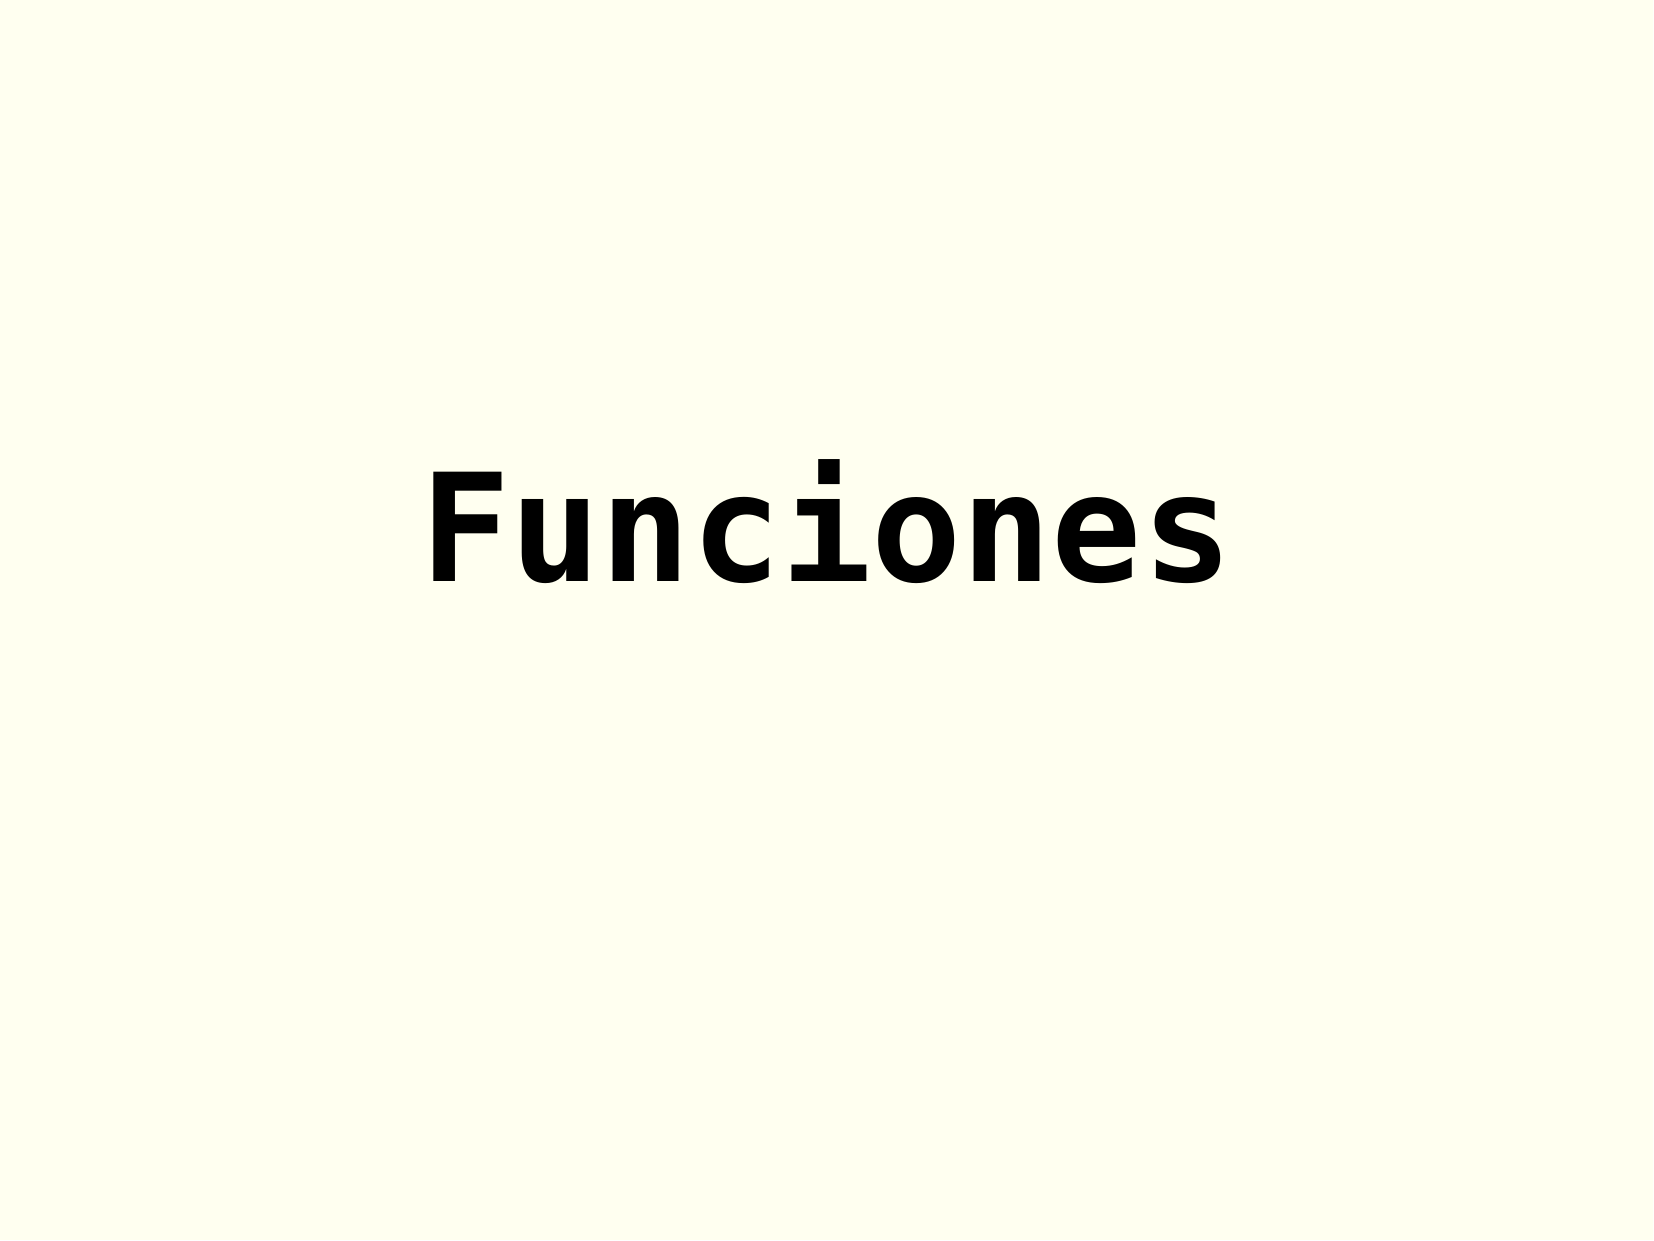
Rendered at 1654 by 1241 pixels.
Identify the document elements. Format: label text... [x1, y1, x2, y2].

subtitle Funciones [82, 49, 1571, 1010]
